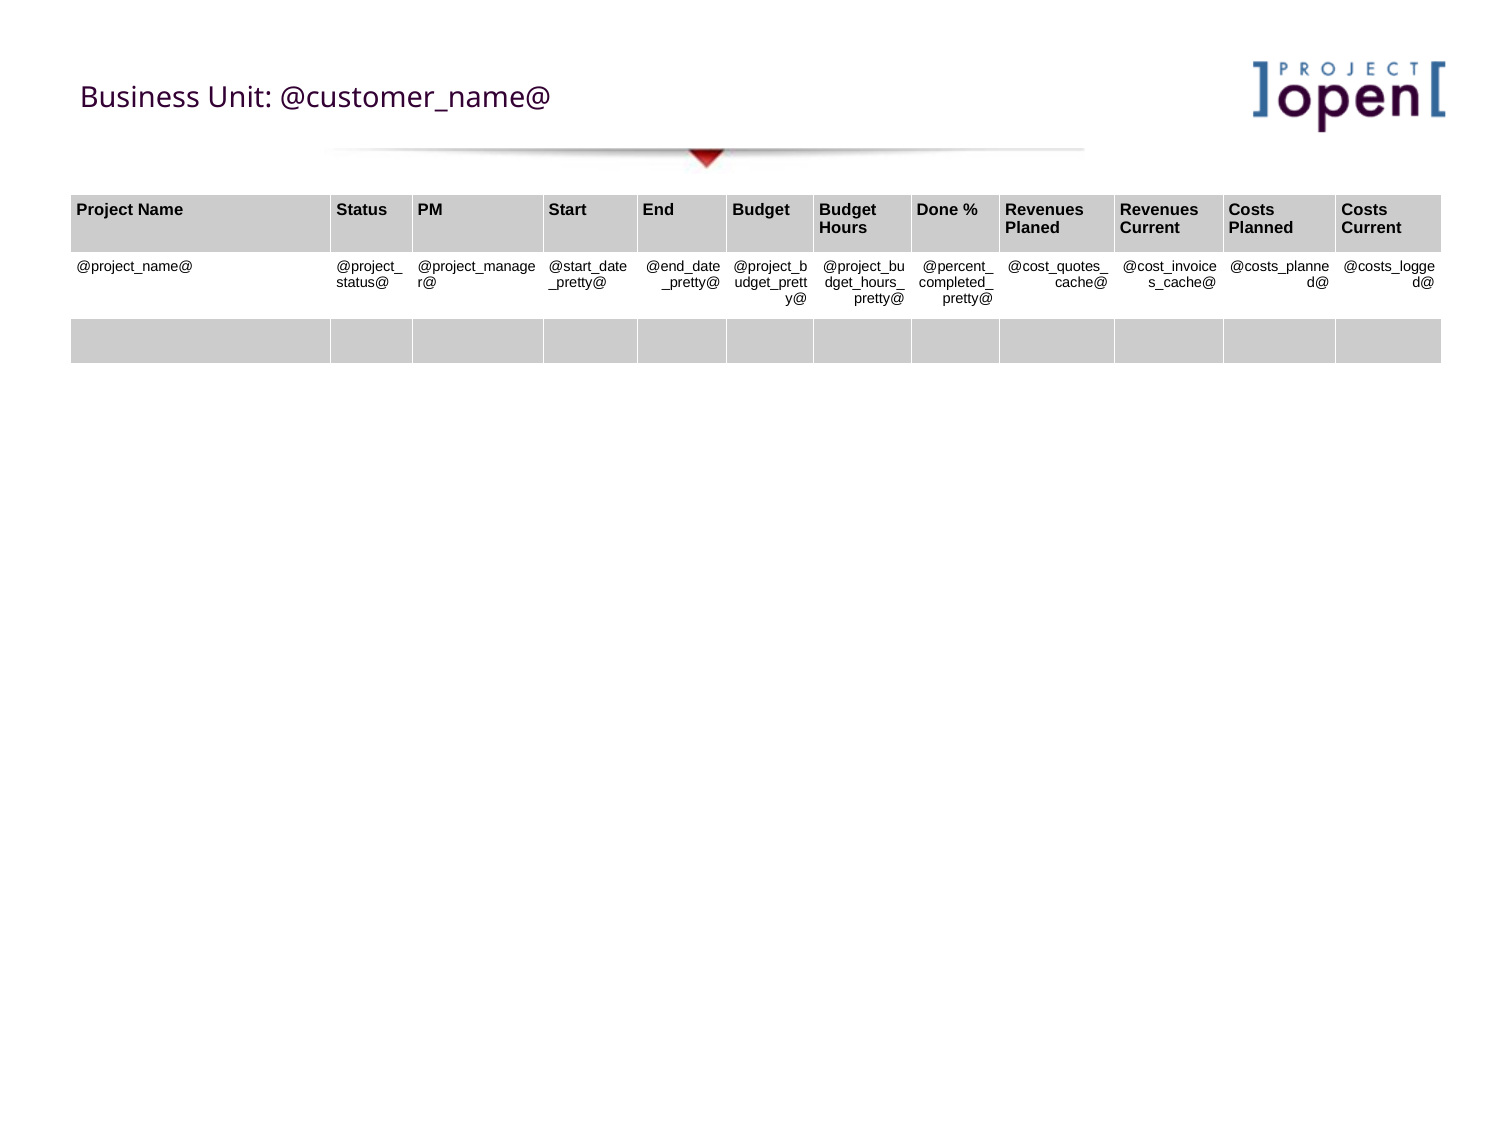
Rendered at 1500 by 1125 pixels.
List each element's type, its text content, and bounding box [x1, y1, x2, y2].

table_cell @project_name@ [71, 253, 330, 318]
table_cell @percent_completed_pretty@ [912, 253, 999, 318]
table_cell [638, 319, 726, 363]
table_cell @cost_quotes_cache@ [1000, 253, 1114, 318]
table_cell @cost_invoices_cache@ [1115, 253, 1223, 318]
table_cell @costs_logged@ [1336, 253, 1441, 318]
table_cell @project_budget_hours_pretty@ [814, 253, 911, 318]
table_cell [1115, 319, 1223, 363]
table_cell @start_date_pretty@ [544, 253, 637, 318]
table_header PM [413, 195, 543, 252]
table_cell @costs_planned@ [1224, 253, 1335, 318]
picture [324, 149, 1085, 174]
table_cell [1336, 319, 1441, 363]
table_header Costs Current [1336, 195, 1441, 252]
table_header Revenues Planed [1000, 195, 1114, 252]
table_header Done % [912, 195, 999, 252]
table_cell [1224, 319, 1335, 363]
table_header Budget [727, 195, 813, 252]
picture [1246, 54, 1453, 140]
table_cell [413, 319, 543, 363]
table_header Budget Hours [814, 195, 911, 252]
table_cell [1000, 319, 1114, 363]
table_header Project Name [71, 195, 330, 252]
table_cell [814, 319, 911, 363]
table_header Costs Planned [1224, 195, 1335, 252]
table_header Start [544, 195, 637, 252]
table_cell @project_manager@ [413, 253, 543, 318]
table_header Revenues Current [1115, 195, 1223, 252]
table_cell @project_budget_pretty@ [727, 253, 813, 318]
table_cell [727, 319, 813, 363]
table_header Status [331, 195, 412, 252]
table_cell [544, 319, 637, 363]
table_cell [71, 319, 330, 363]
table_header End [638, 195, 726, 252]
table_cell @end_date_pretty@ [638, 253, 726, 318]
title Business Unit: @customer_name@ [65, 42, 1217, 149]
table_cell [912, 319, 999, 363]
table_cell [331, 319, 412, 363]
table_cell @project_status@ [331, 253, 412, 318]
